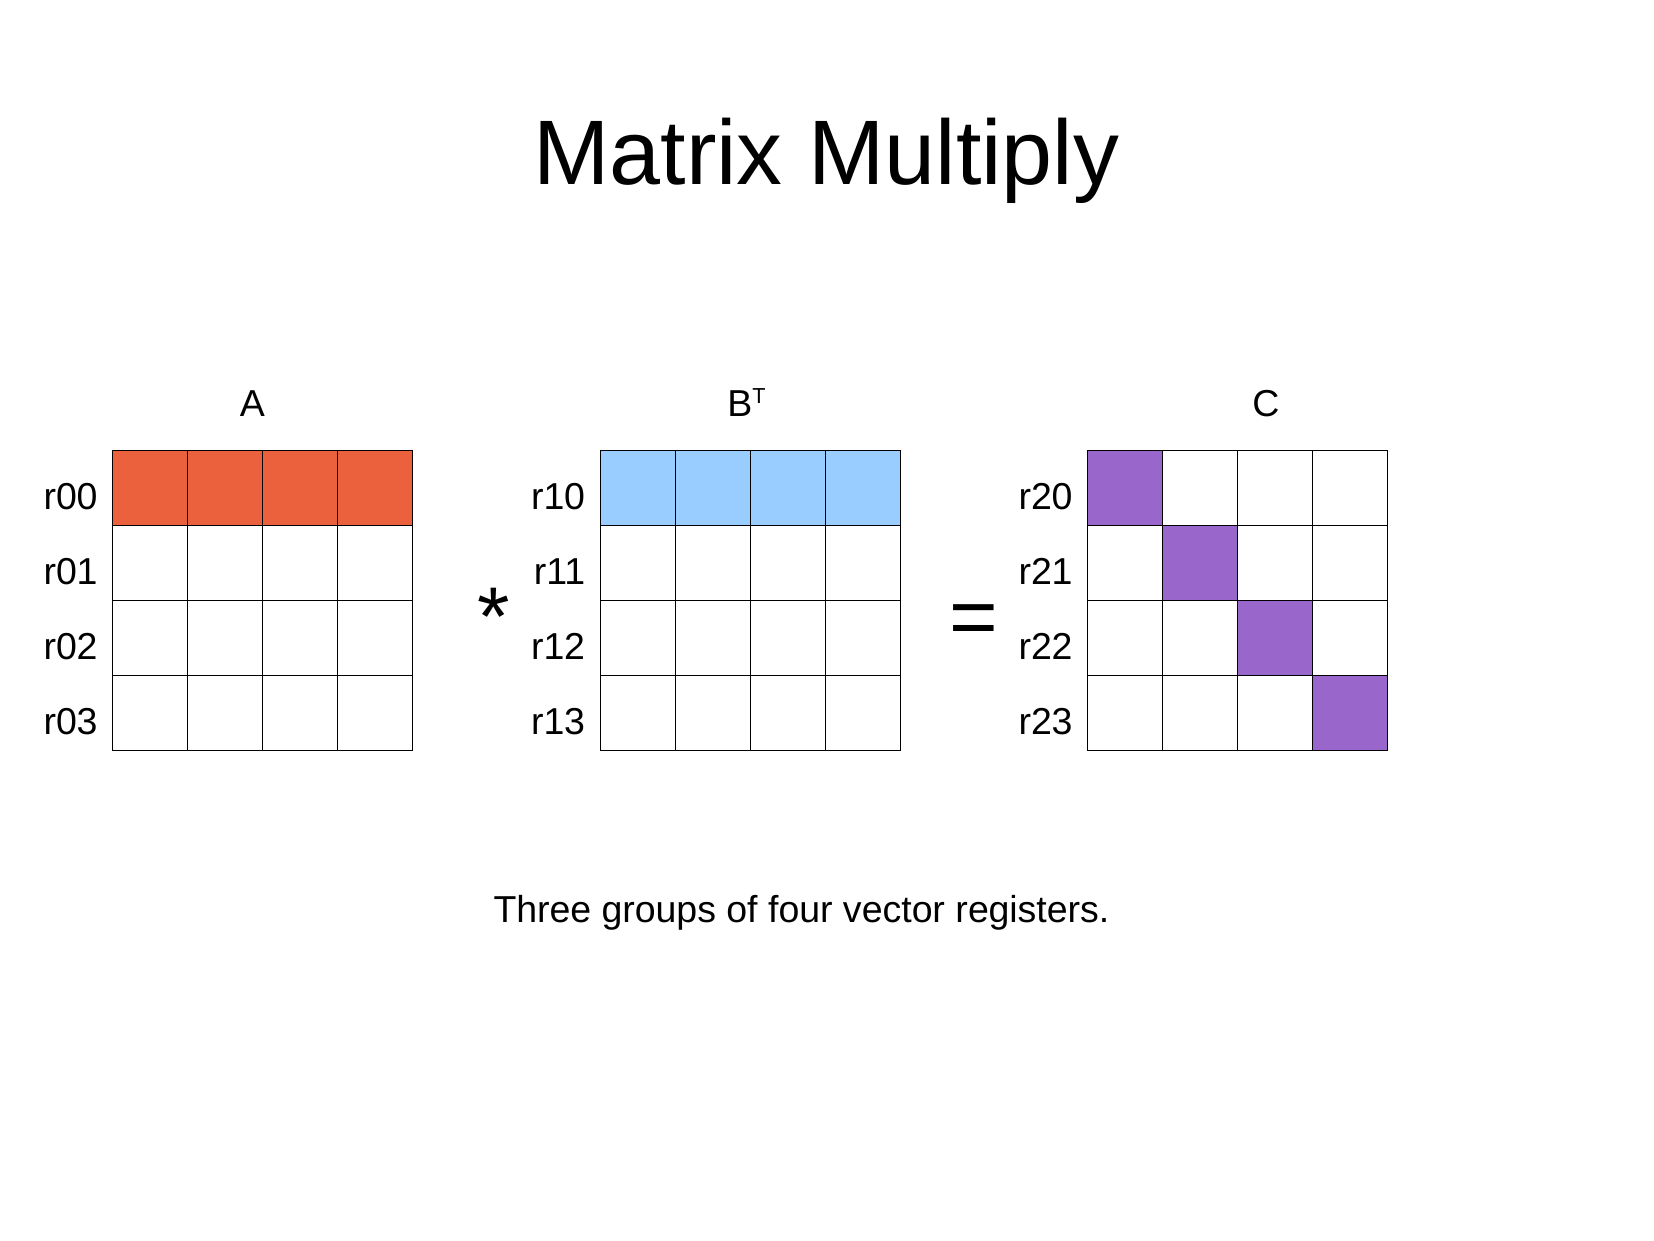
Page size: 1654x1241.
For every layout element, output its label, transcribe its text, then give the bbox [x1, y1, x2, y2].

text_box BT [712, 375, 781, 434]
text_box C [1237, 375, 1295, 432]
text_box r12 [516, 618, 601, 676]
text_box r03 [28, 693, 113, 751]
text_box r20 [1003, 468, 1088, 526]
text_box r10 [516, 468, 601, 526]
text_box * [462, 562, 526, 703]
text_box r11 [519, 543, 601, 601]
title Matrix Multiply [82, 49, 1571, 257]
text_box [1087, 450, 1388, 751]
text_box [112, 450, 413, 751]
text_box r23 [1003, 693, 1088, 751]
text_box r13 [516, 693, 601, 751]
text_box r22 [1003, 618, 1088, 676]
text_box r00 [28, 468, 113, 526]
text_box [600, 450, 901, 751]
text_box Three groups of four vector registers. [478, 880, 1126, 938]
text_box A [225, 375, 280, 432]
text_box r21 [1003, 543, 1088, 601]
text_box = [934, 562, 1013, 703]
text_box r01 [28, 543, 113, 601]
text_box r02 [28, 618, 113, 676]
